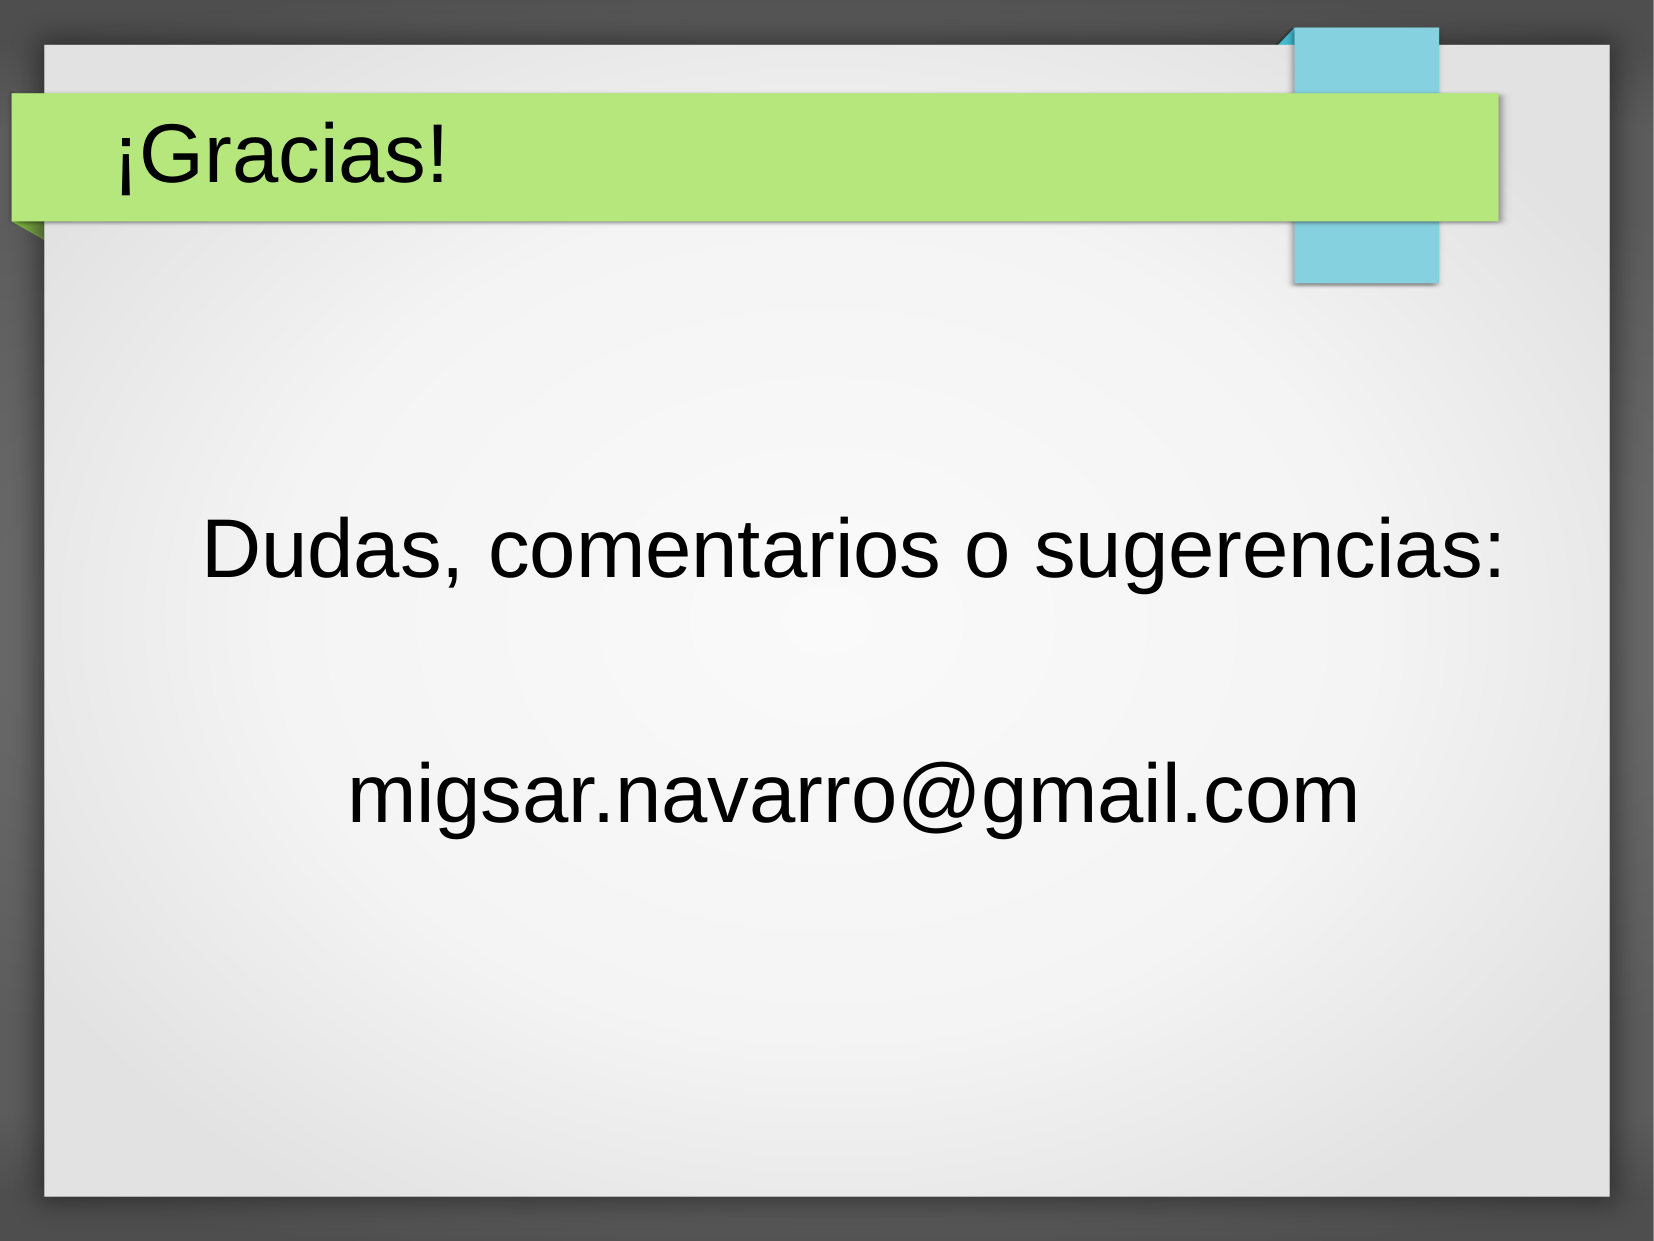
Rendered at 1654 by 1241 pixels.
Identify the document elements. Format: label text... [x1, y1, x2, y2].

list Dudas, comentarios o sugerencias: migsar.navarro@gmail.com [120, 501, 1518, 879]
title ¡Gracias! [82, 94, 1264, 213]
picture [0, 0, 1654, 1241]
